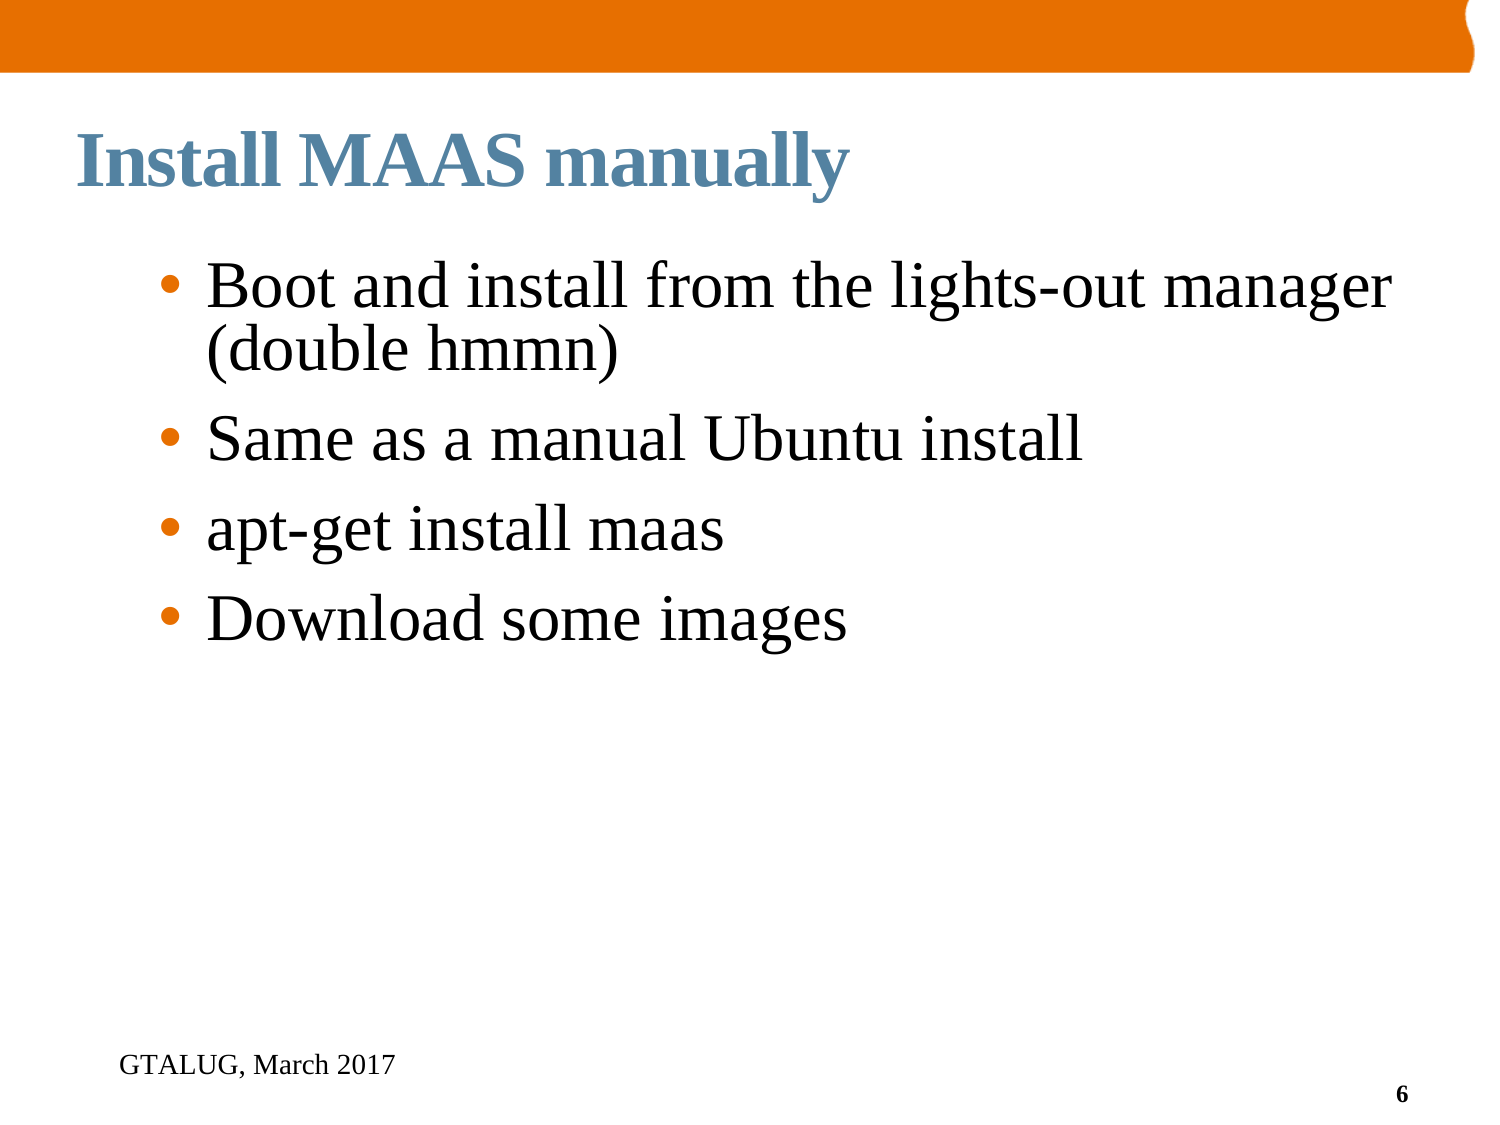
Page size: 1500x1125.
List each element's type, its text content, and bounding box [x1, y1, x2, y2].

list Boot and install from the lights-out manager (double hmmn) Same as a manual Ubuntu install apt-get install maas Download some images [64, 257, 1402, 1017]
title Install MAAS manually [75, 122, 1438, 228]
picture [0, 0, 1500, 75]
